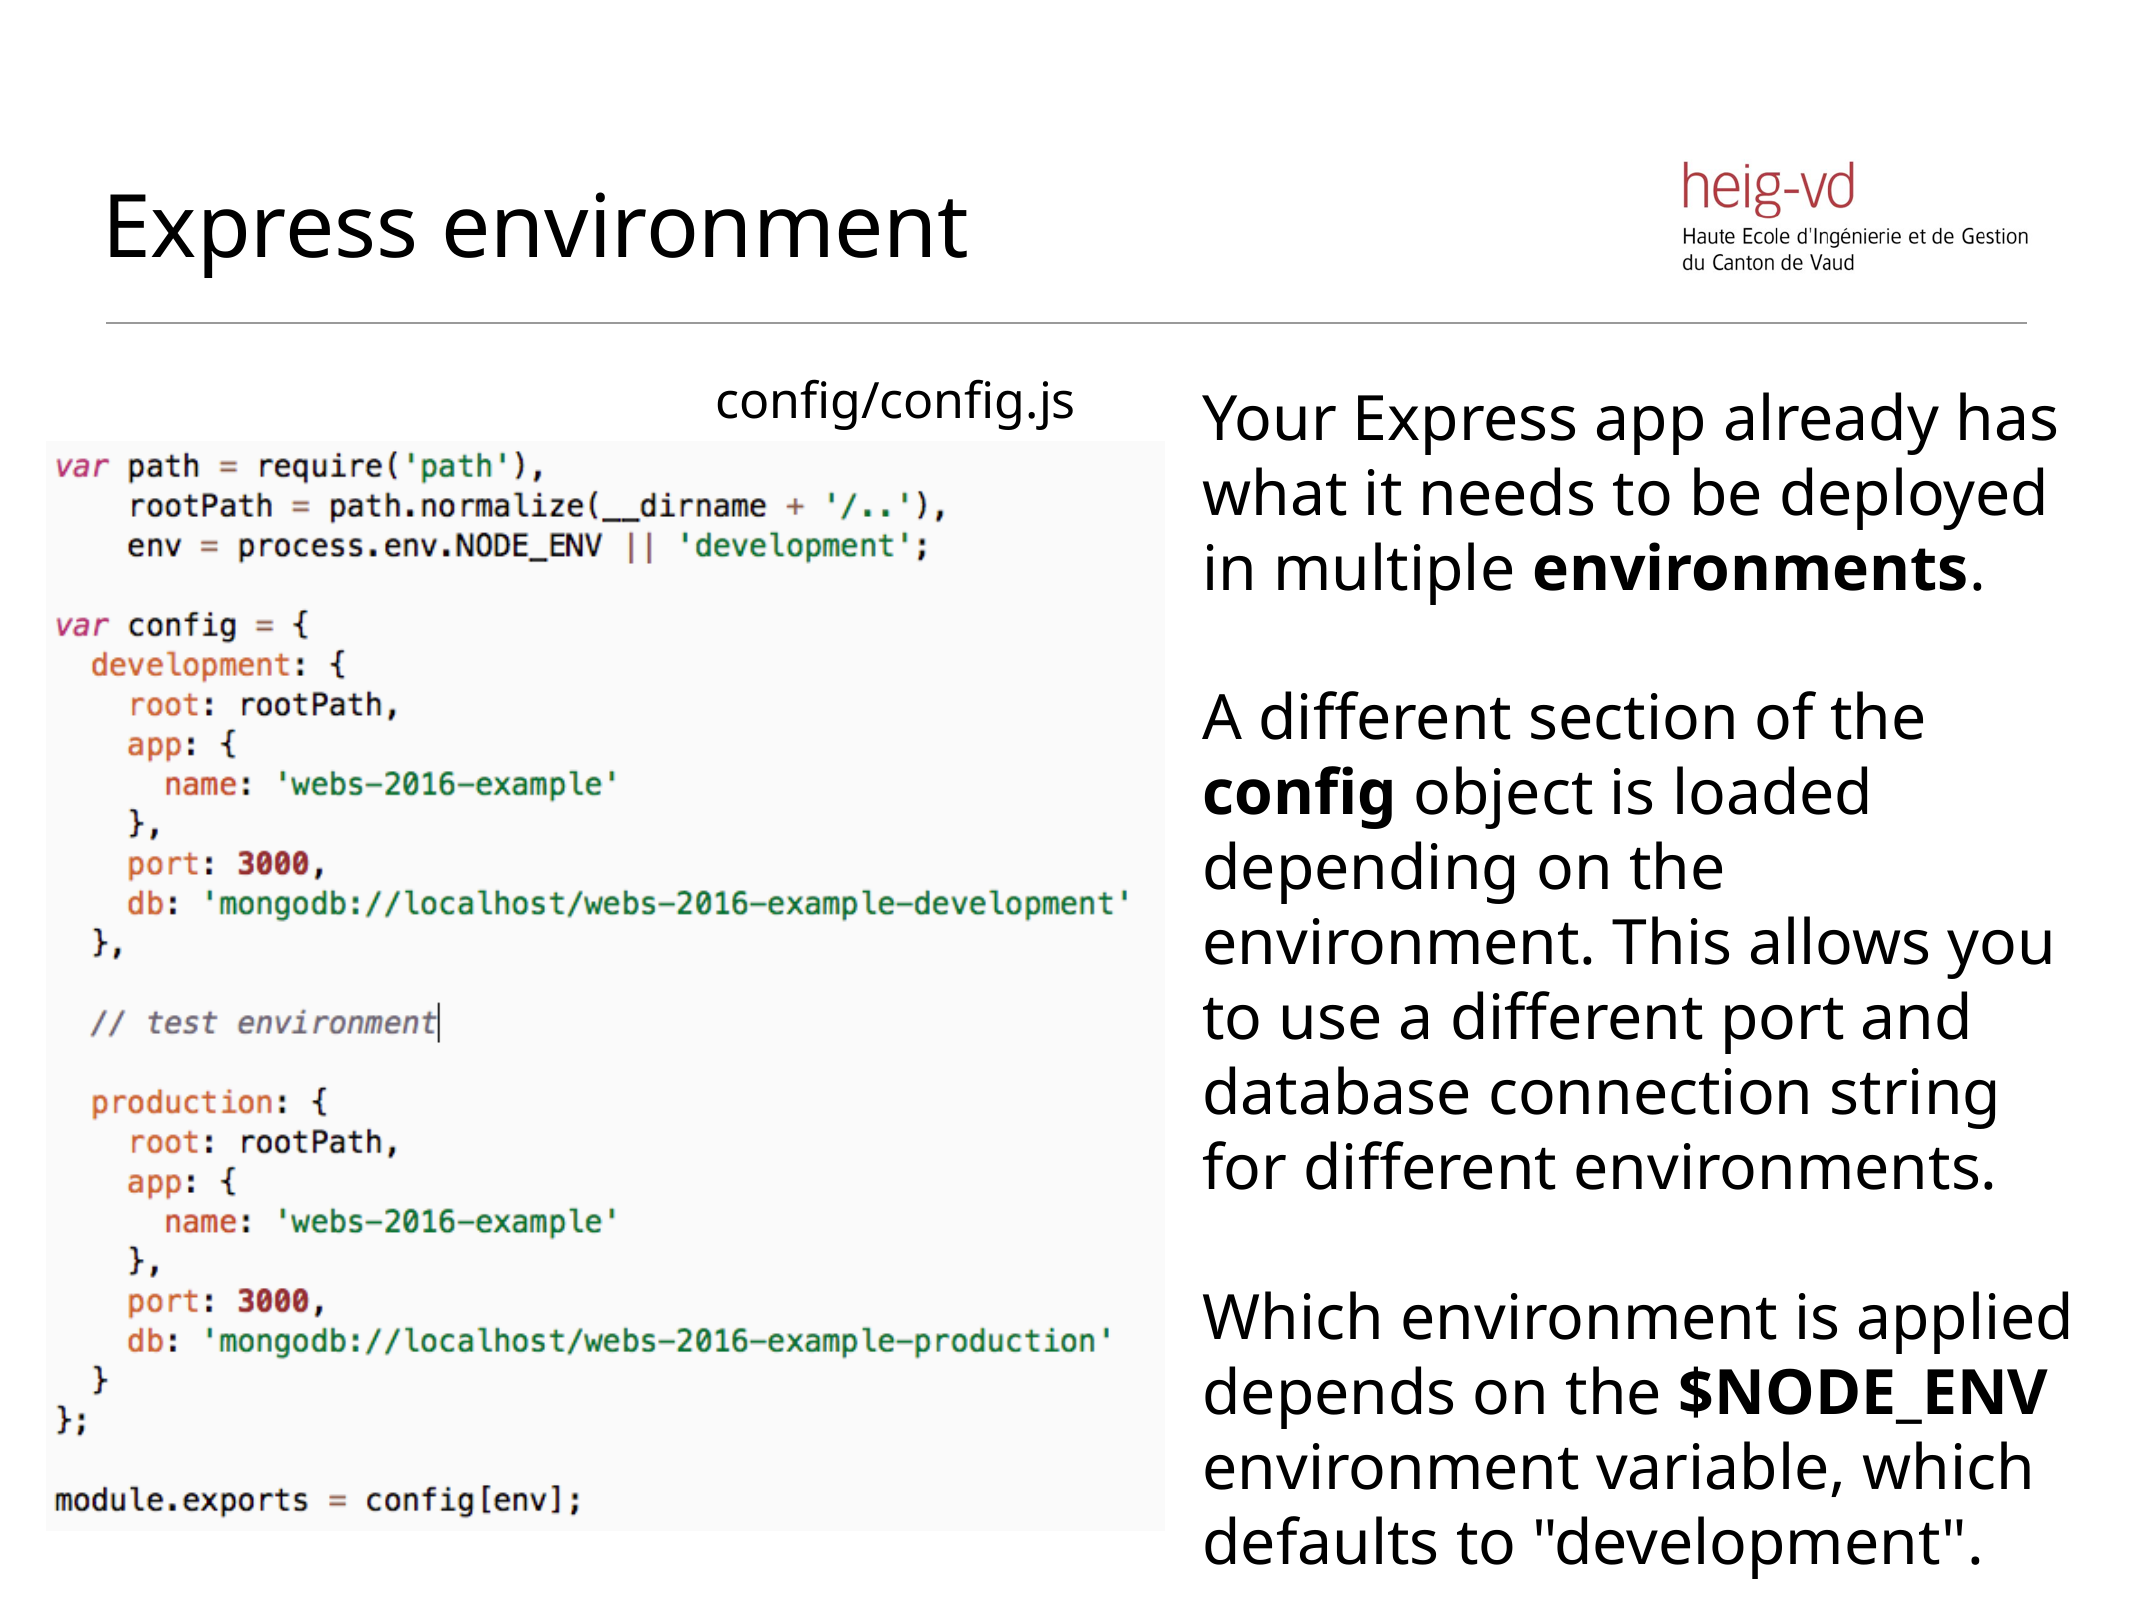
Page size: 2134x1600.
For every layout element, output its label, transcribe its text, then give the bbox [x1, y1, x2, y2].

text_box config/config.js [706, 360, 1085, 437]
picture [46, 441, 1165, 1531]
text_box Your Express app already has what it needs to be deployed in multiple environments. A different section of the config object is loaded depending on the environment. This allows you to use a different port and database connection string for different environments. Which environment is applied depends on the $NODE_ENV environment variable, which defaults to "development". [1194, 369, 2092, 1585]
title Express environment [93, 54, 2040, 284]
